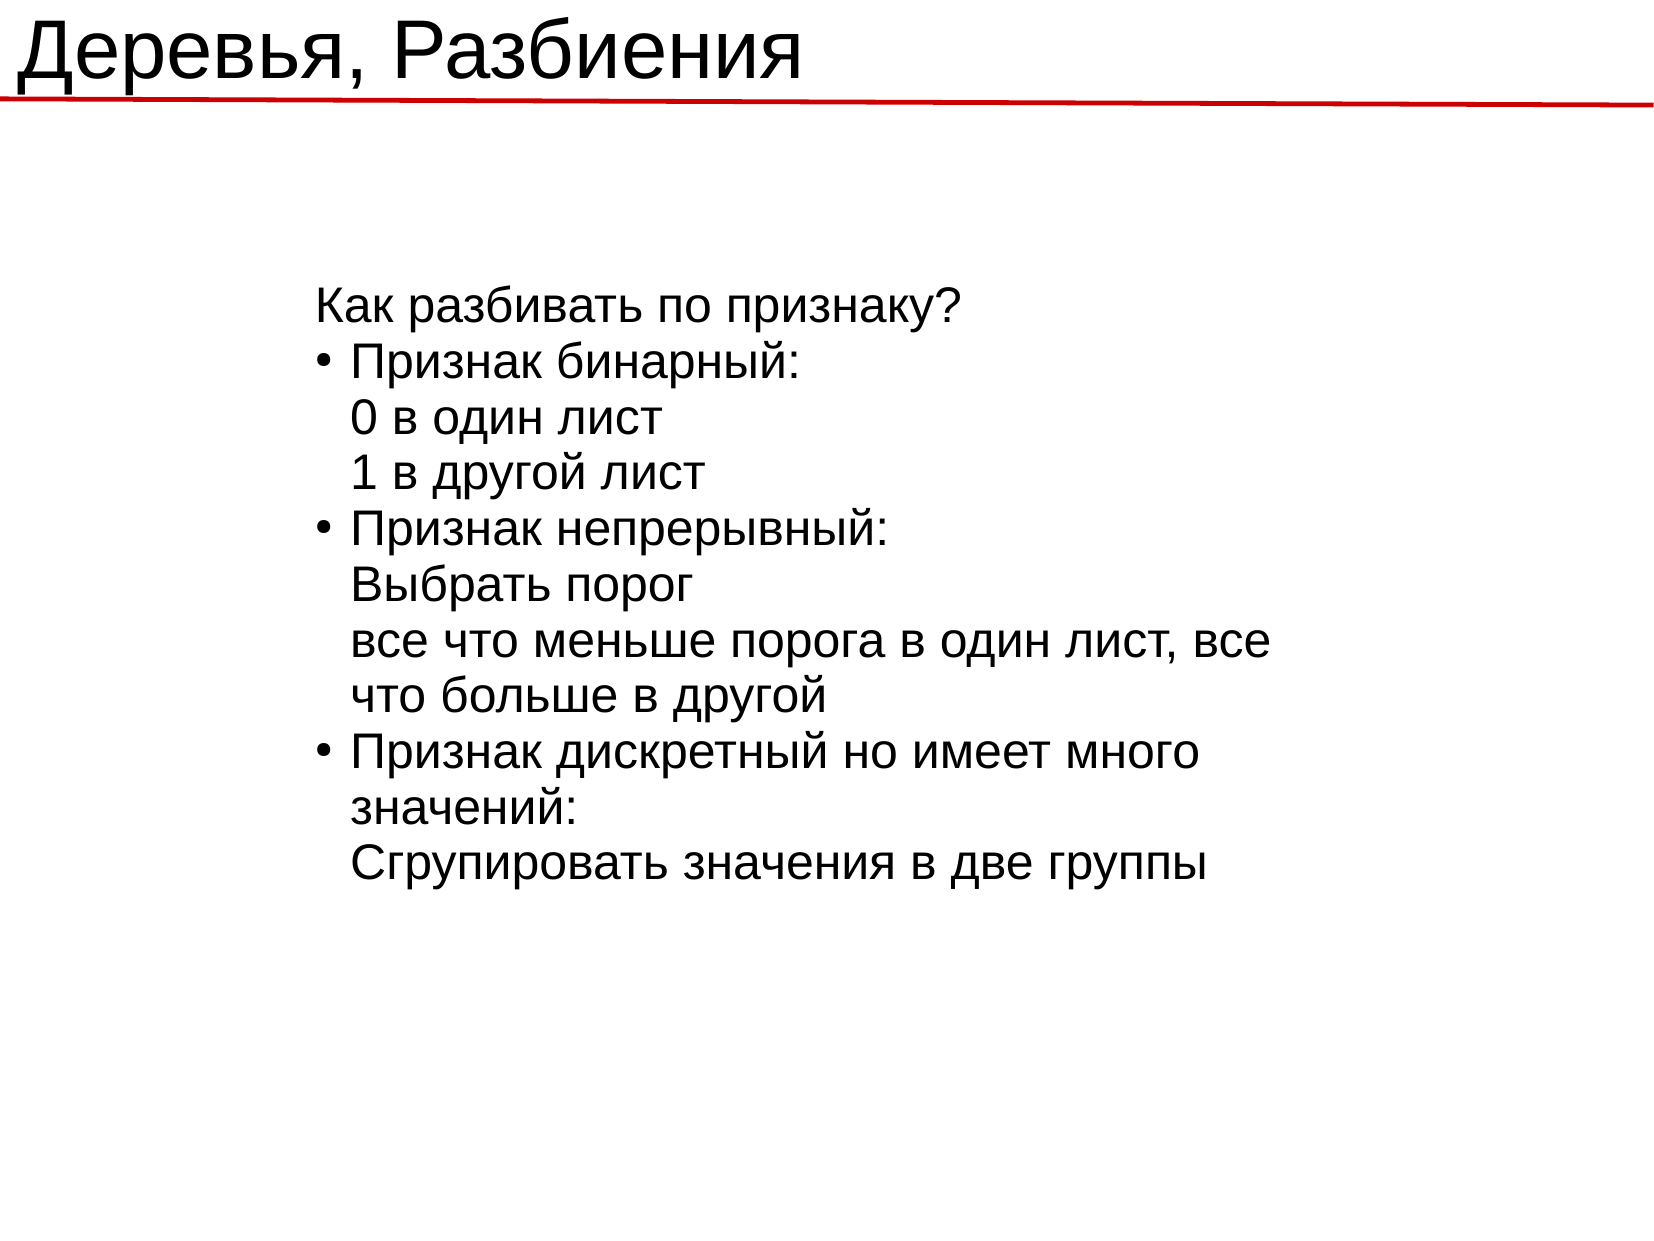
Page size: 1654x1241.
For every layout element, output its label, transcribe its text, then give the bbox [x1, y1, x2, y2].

text_box Как разбивать по признаку? Признак бинарный: 0 в один лист 1 в другой лист Признак непрерывный: Выбрать порог все что меньше порога в один лист, все что больше в другой Признак дискретный но имеет много значений: Сгрупировать значения в две группы [300, 270, 1306, 899]
title Деревья, Разбиения [17, 0, 1606, 143]
